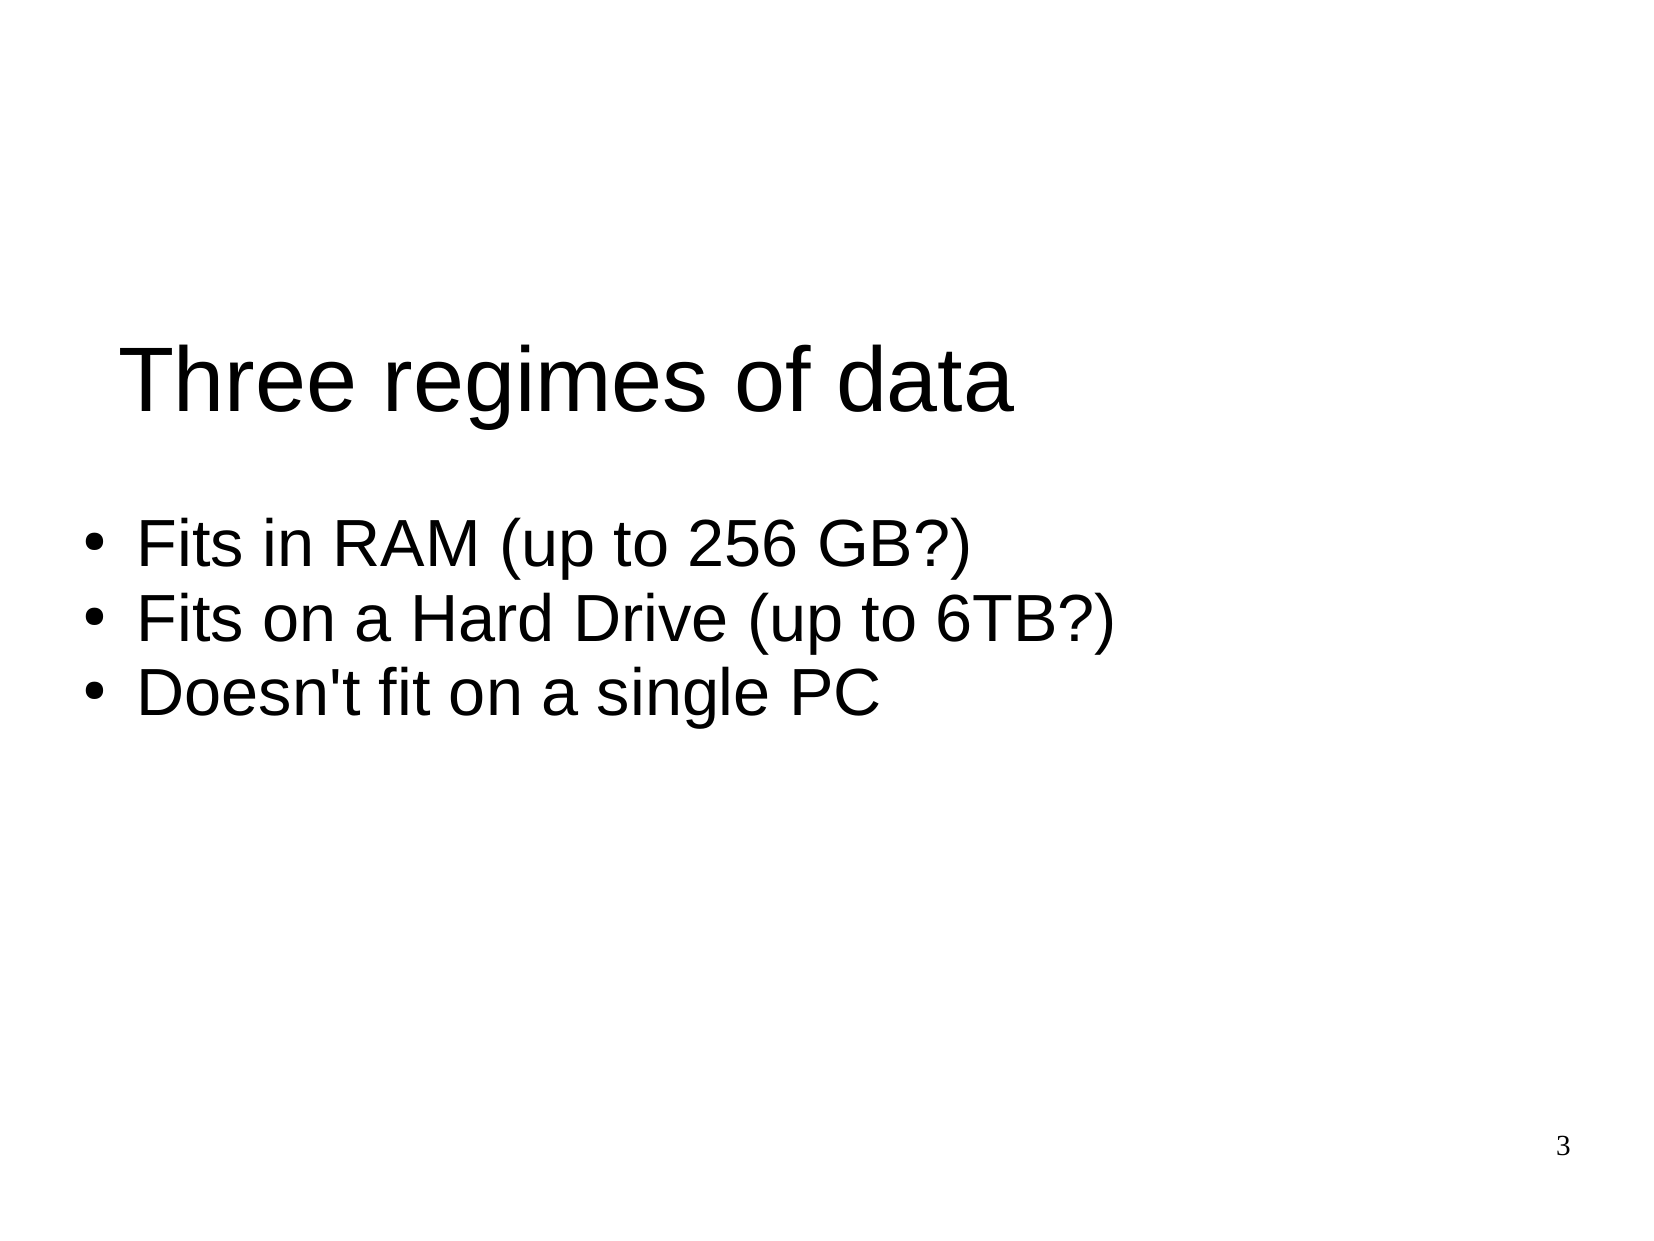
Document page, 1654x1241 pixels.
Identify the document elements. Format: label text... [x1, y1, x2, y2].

subtitle Three regimes of data Fits in RAM (up to 256 GB?) Fits on a Hard Drive (up to 6TB?) Doesn't fit on a single PC [82, 49, 1606, 1010]
